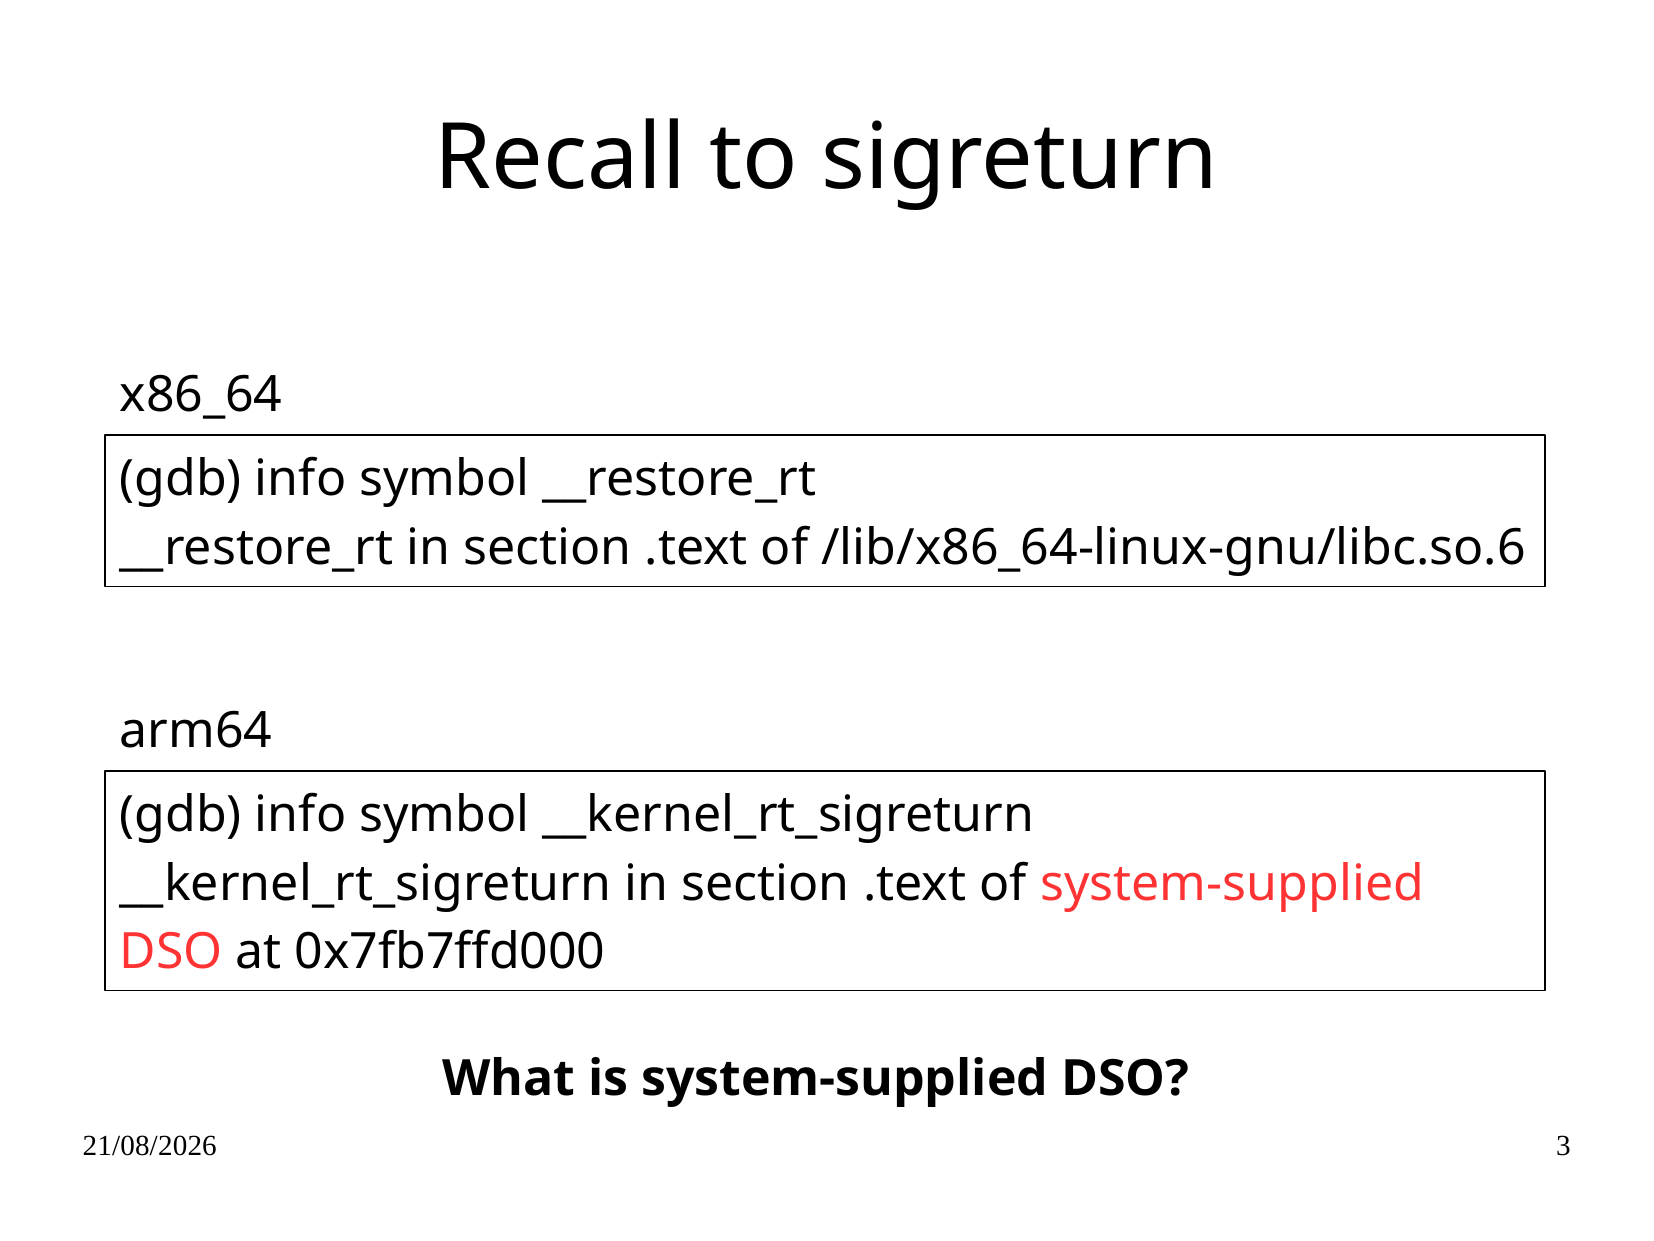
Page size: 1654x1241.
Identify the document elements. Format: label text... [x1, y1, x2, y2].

text_box (gdb) info symbol __kernel_rt_sigreturn __kernel_rt_sigreturn in section .text of system-supplied DSO at 0x7fb7ffd000 [105, 770, 1546, 967]
text_box arm64 [105, 686, 301, 763]
text_box x86_64 [105, 350, 301, 426]
title Recall to sigreturn [82, 49, 1571, 257]
text_box (gdb) info symbol __restore_rt __restore_rt in section .text of /lib/x86_64-linux-gnu/libc.so.6 [105, 435, 1546, 586]
text_box What is system-supplied DSO? [427, 1035, 1238, 1111]
